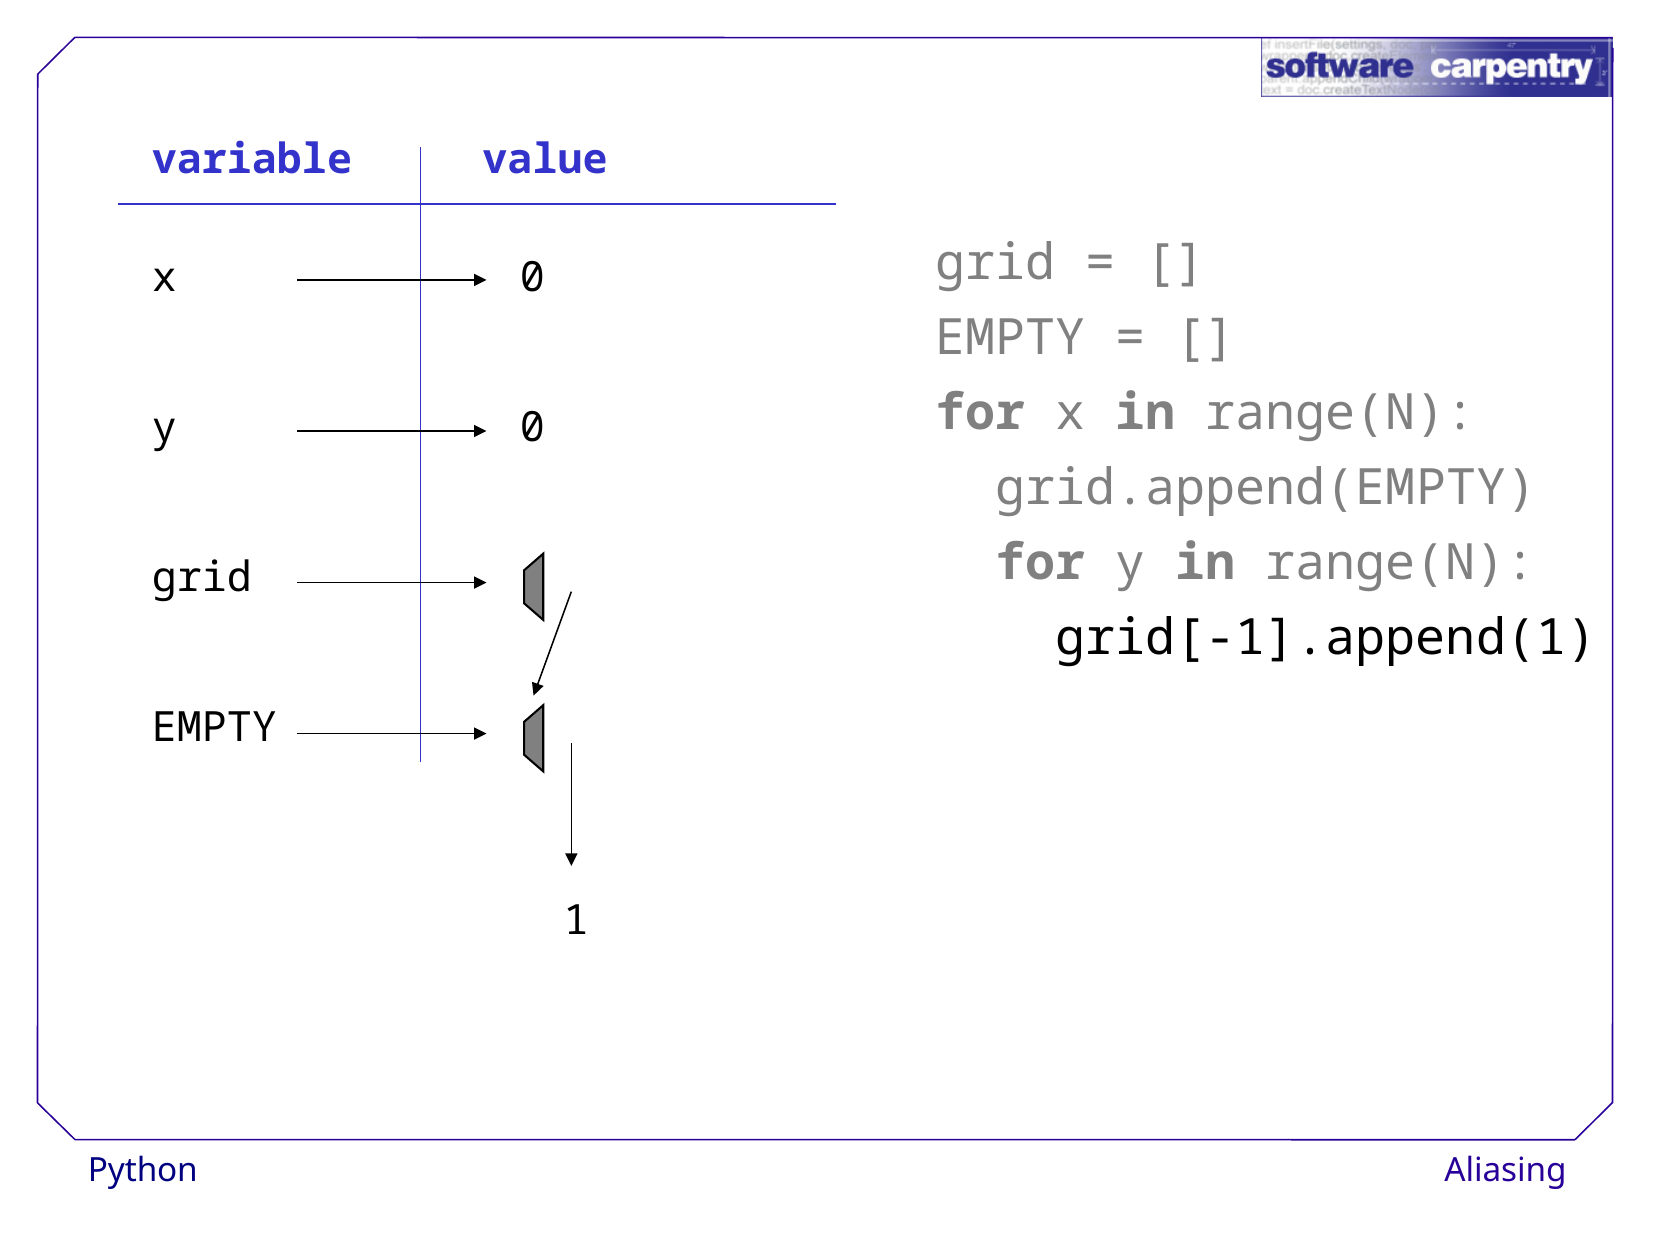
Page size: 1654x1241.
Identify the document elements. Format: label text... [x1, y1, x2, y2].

text_box x y grid EMPTY [137, 242, 402, 762]
picture [1261, 39, 1613, 97]
text_box 0 0 [505, 242, 770, 470]
text_box [524, 553, 544, 620]
table_header [544, 554, 609, 620]
text_box [524, 705, 544, 772]
text_box value [467, 128, 733, 205]
text_box grid = [] EMPTY = [] for x in range(N): grid.append(EMPTY) for y in range(N): grid[-1].append(1) [921, 206, 1517, 696]
text_box variable [137, 128, 402, 205]
table_header [543, 705, 609, 771]
table_header 1 [543, 885, 609, 951]
